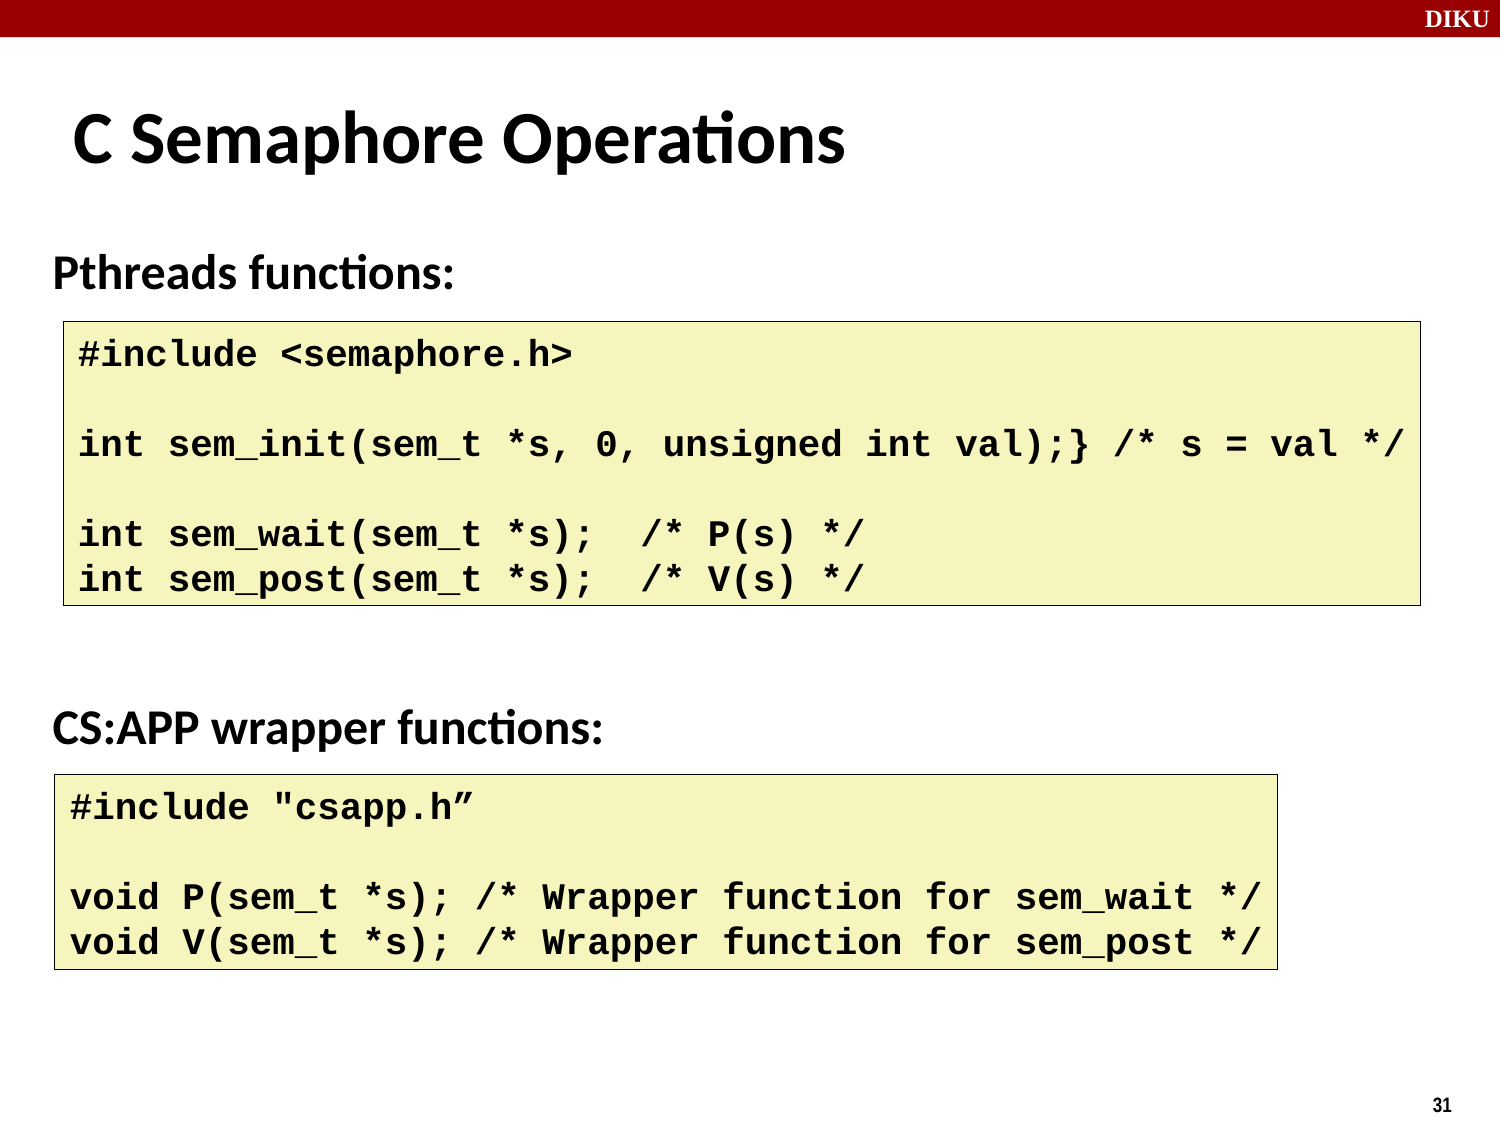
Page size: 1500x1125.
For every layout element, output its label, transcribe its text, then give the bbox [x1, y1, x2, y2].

text_box Pthreads functions: [37, 232, 1333, 322]
text_box C Semaphore Operations [58, 71, 1304, 197]
text_box CS:APP wrapper functions: [37, 687, 1333, 788]
text_box #include "csapp.h” void P(sem_t *s); /* Wrapper function for sem_wait */ void V(sem_t *s); /* Wrapper function for sem_post */ [54, 774, 1278, 970]
text_box #include <semaphore.h> int sem_init(sem_t *s, 0, unsigned int val);} /* s = val */ int sem_wait(sem_t *s); /* P(s) */ int sem_post(sem_t *s); /* V(s) */ [63, 321, 1421, 606]
